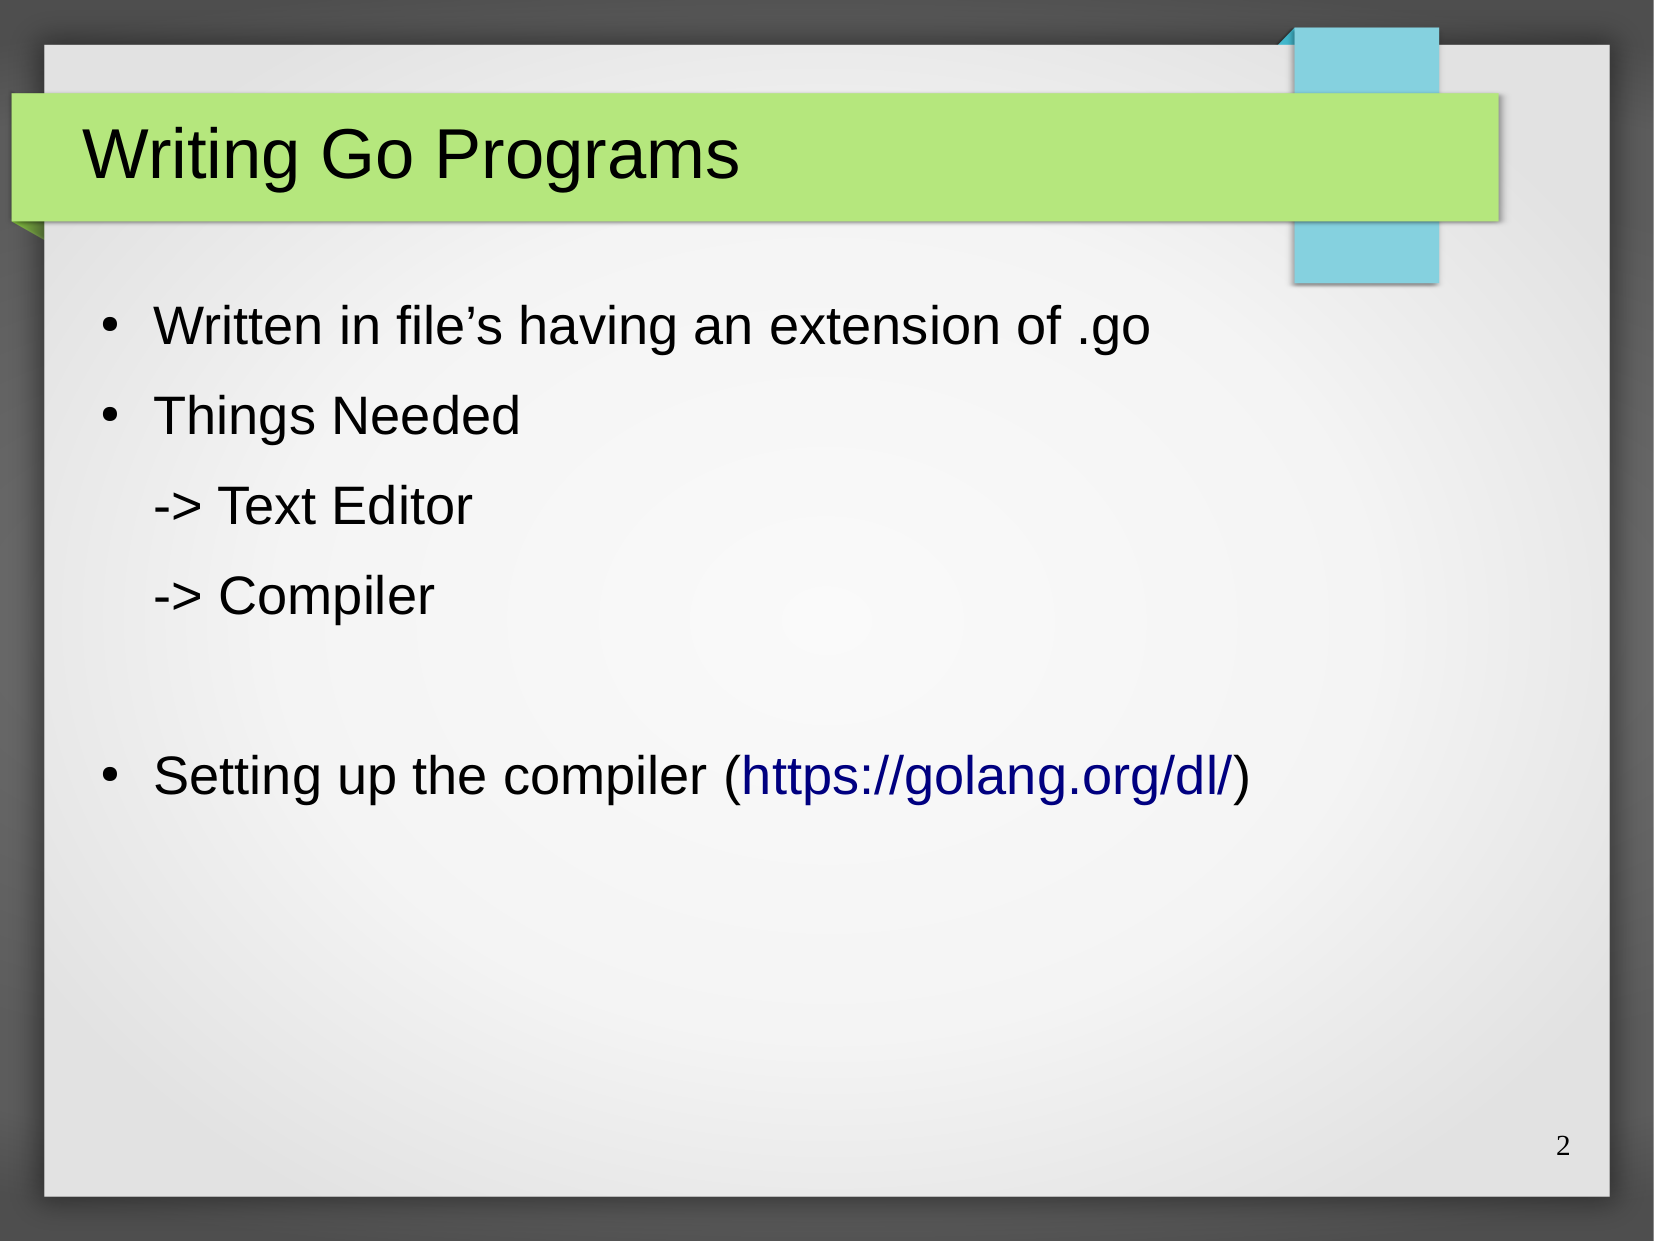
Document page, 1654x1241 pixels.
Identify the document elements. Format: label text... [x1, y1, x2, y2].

list Written in file’s having an extension of .go Things Needed -> Text Editor -> Compiler Setting up the compiler (https://golang.org/dl/) [82, 295, 1571, 1015]
title Writing Go Programs [82, 94, 1264, 213]
picture [0, 0, 1654, 1241]
